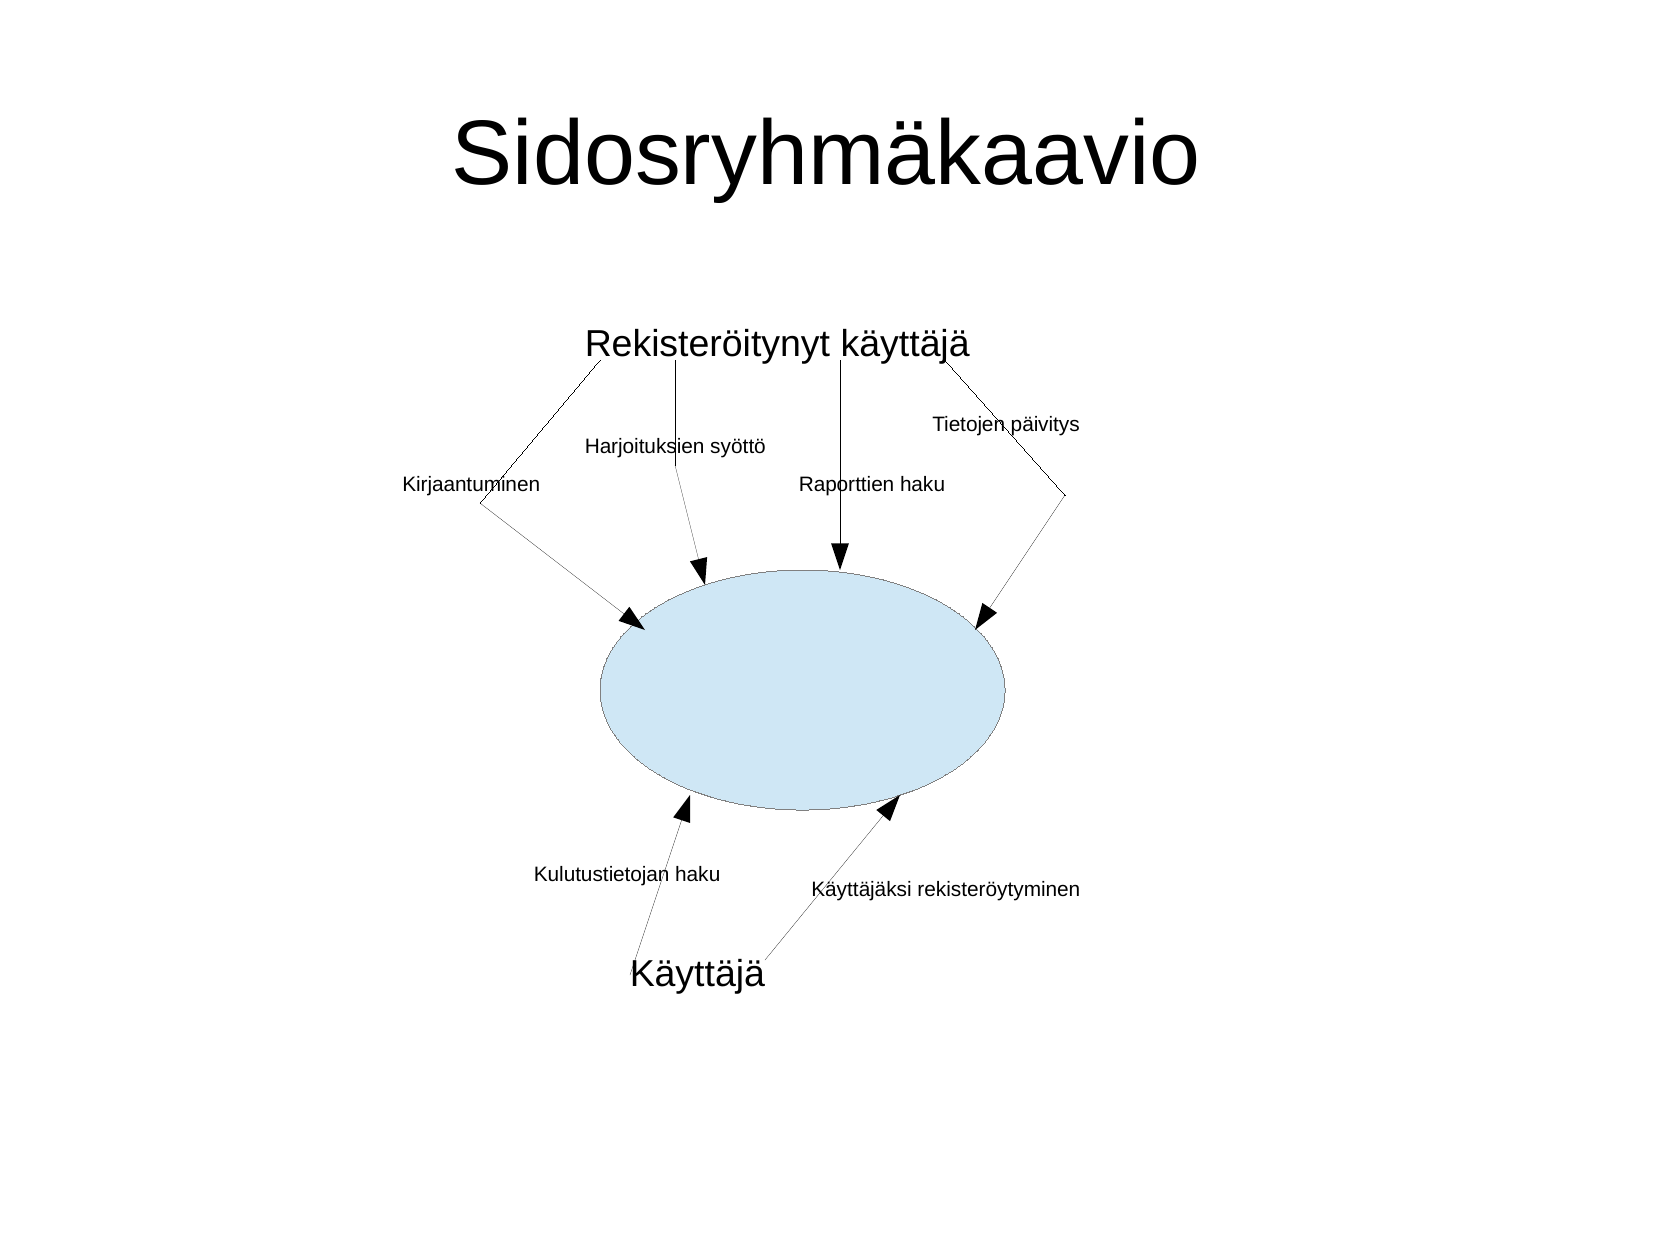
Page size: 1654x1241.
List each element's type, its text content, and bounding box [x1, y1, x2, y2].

text_box Tietojen päivitys [917, 405, 1096, 444]
text_box Harjoituksien syöttö [570, 426, 686, 511]
text_box Käyttäjäksi rekisteröytyminen [796, 870, 837, 909]
text_box Rekisteröitynyt käyttäjä [570, 315, 1081, 372]
text_box Kirjaantuminen [387, 465, 556, 504]
text_box Käyttäjäksi rekisteröytyminen [808, 870, 1096, 909]
text_box Käyttäjä [615, 945, 780, 1002]
text_box Kulutustietojan haku [648, 855, 736, 924]
title Sidosryhmäkaavio [82, 49, 1571, 257]
text_box Raporttien haku [784, 465, 840, 504]
text_box Kulutustietojan haku [519, 855, 669, 924]
text_box Harjoituksien syöttö [676, 426, 781, 511]
text_box [600, 570, 1006, 811]
text_box Raporttien haku [841, 465, 961, 504]
